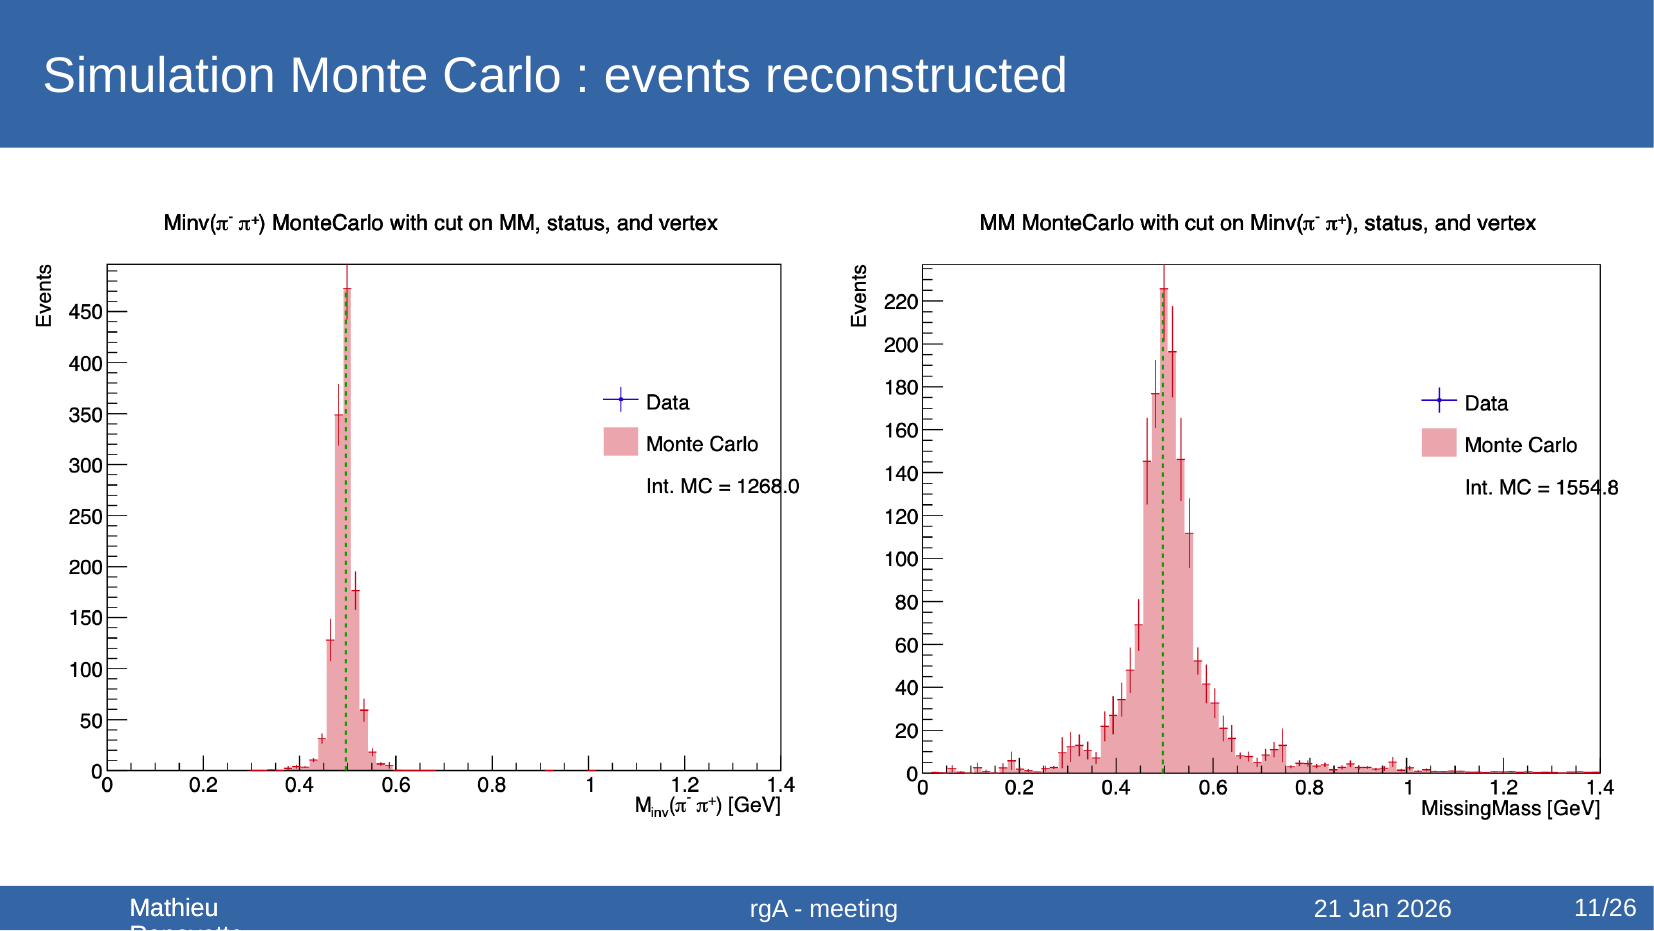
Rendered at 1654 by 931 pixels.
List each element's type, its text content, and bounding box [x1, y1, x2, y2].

text_box Mathieu Ronayette [114, 885, 355, 929]
text_box [0, 885, 131, 931]
picture [843, 207, 1627, 826]
text_box 11/26 [1559, 885, 1654, 930]
text_box 21 Jan 2026 [1299, 887, 1536, 931]
text_box Simulation Monte Carlo : events reconstructed [27, 40, 1222, 114]
picture [28, 207, 811, 826]
text_box [0, 0, 1654, 148]
text_box rgA - meeting [734, 887, 953, 931]
text_box [226, 885, 1654, 931]
